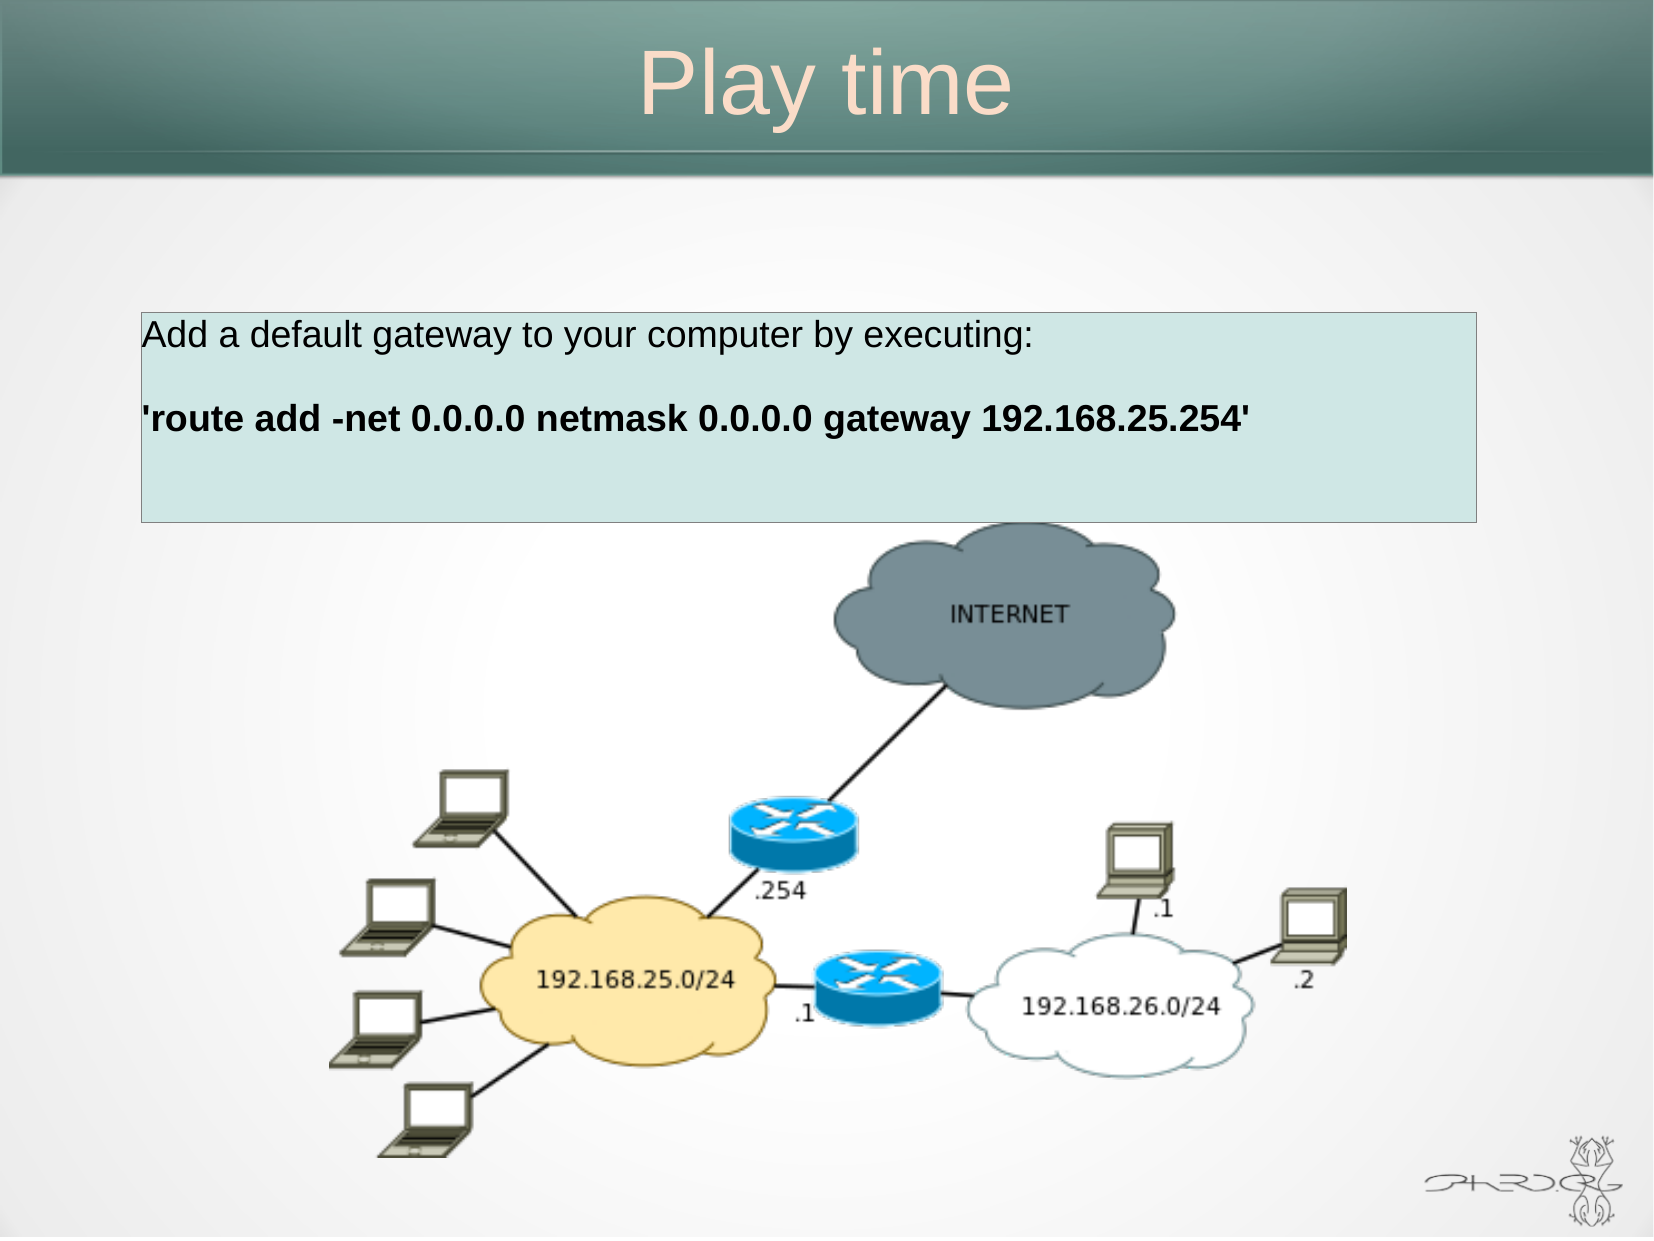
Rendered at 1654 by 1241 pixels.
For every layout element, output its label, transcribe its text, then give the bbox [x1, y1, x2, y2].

title [82, 11, 1571, 154]
picture [0, 0, 1654, 1237]
text_box Add a default gateway to your computer by executing: 'route add -net 0.0.0.0 netmask 0.0.0.0 gateway 192.168.25.254' [141, 312, 1477, 523]
